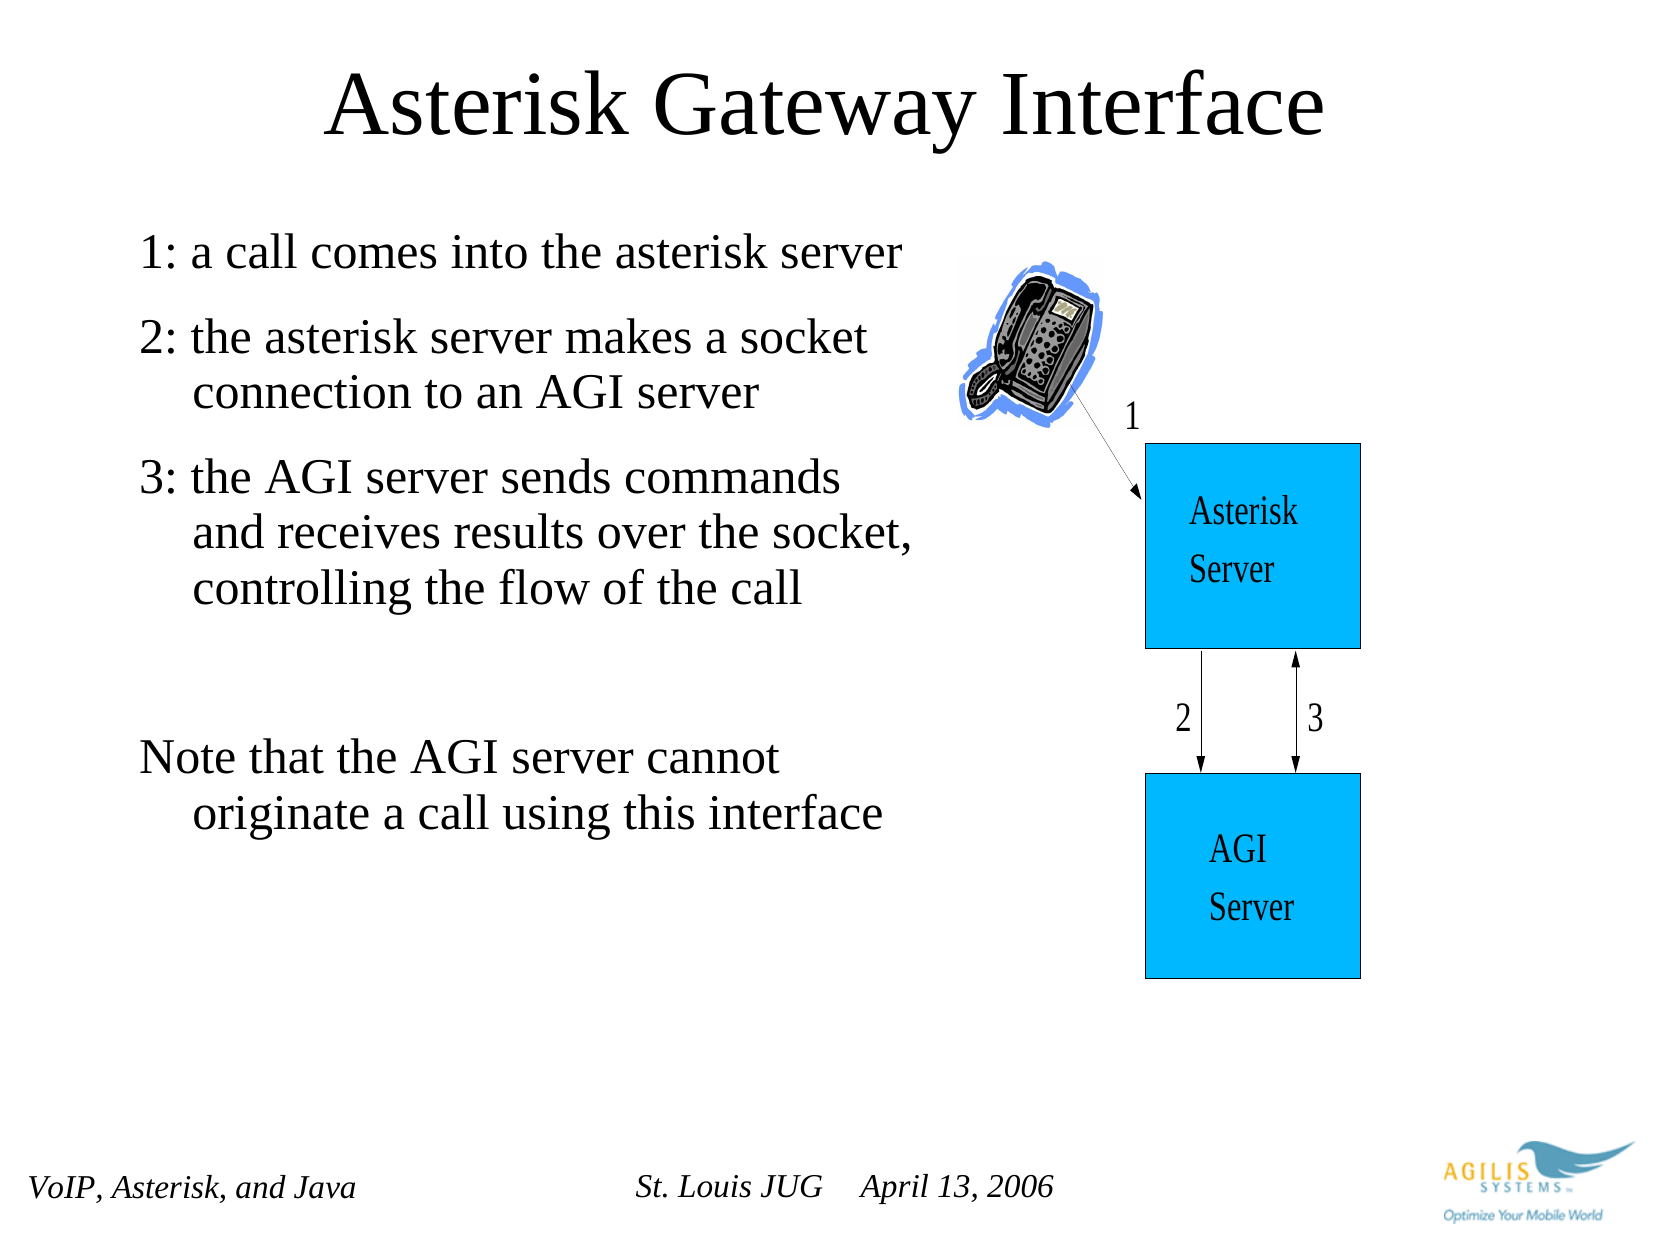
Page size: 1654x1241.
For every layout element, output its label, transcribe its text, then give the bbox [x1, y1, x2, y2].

title Asterisk Gateway Interface [119, 0, 1532, 208]
list 1: a call comes into the asterisk server 2: the asterisk server makes a socket connection to an AGI server 3: the AGI server sends commands and receives results over the socket, controlling the flow of the call Note that the AGI server cannot originate a call using this interface [121, 224, 919, 1127]
picture [1444, 1141, 1636, 1224]
chart [919, 224, 1610, 1011]
